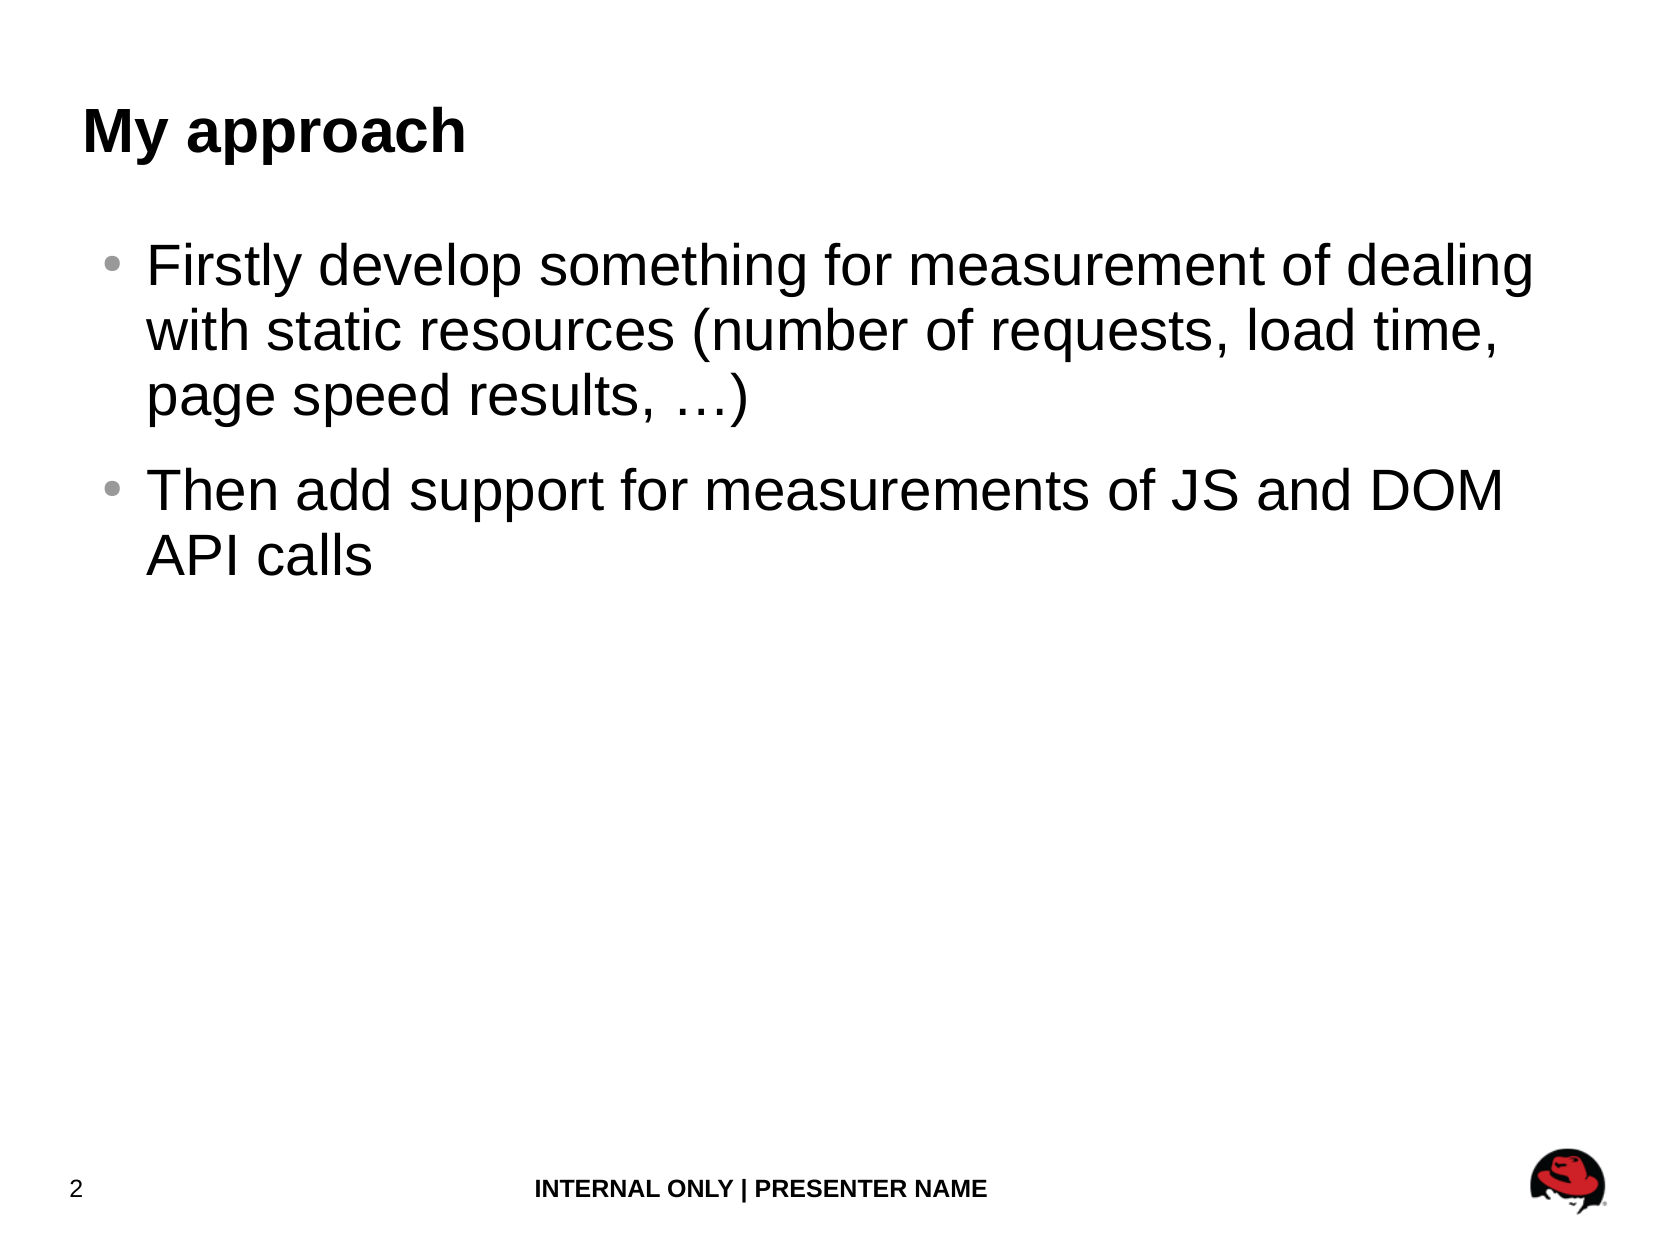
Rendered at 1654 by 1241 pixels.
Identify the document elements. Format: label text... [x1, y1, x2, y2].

picture [1529, 1146, 1613, 1224]
list Firstly develop something for measurement of dealing with static resources (number of requests, load time, page speed results, …) Then add support for measurements of JS and DOM API calls [86, 232, 1576, 1027]
title My approach [82, 37, 1571, 226]
